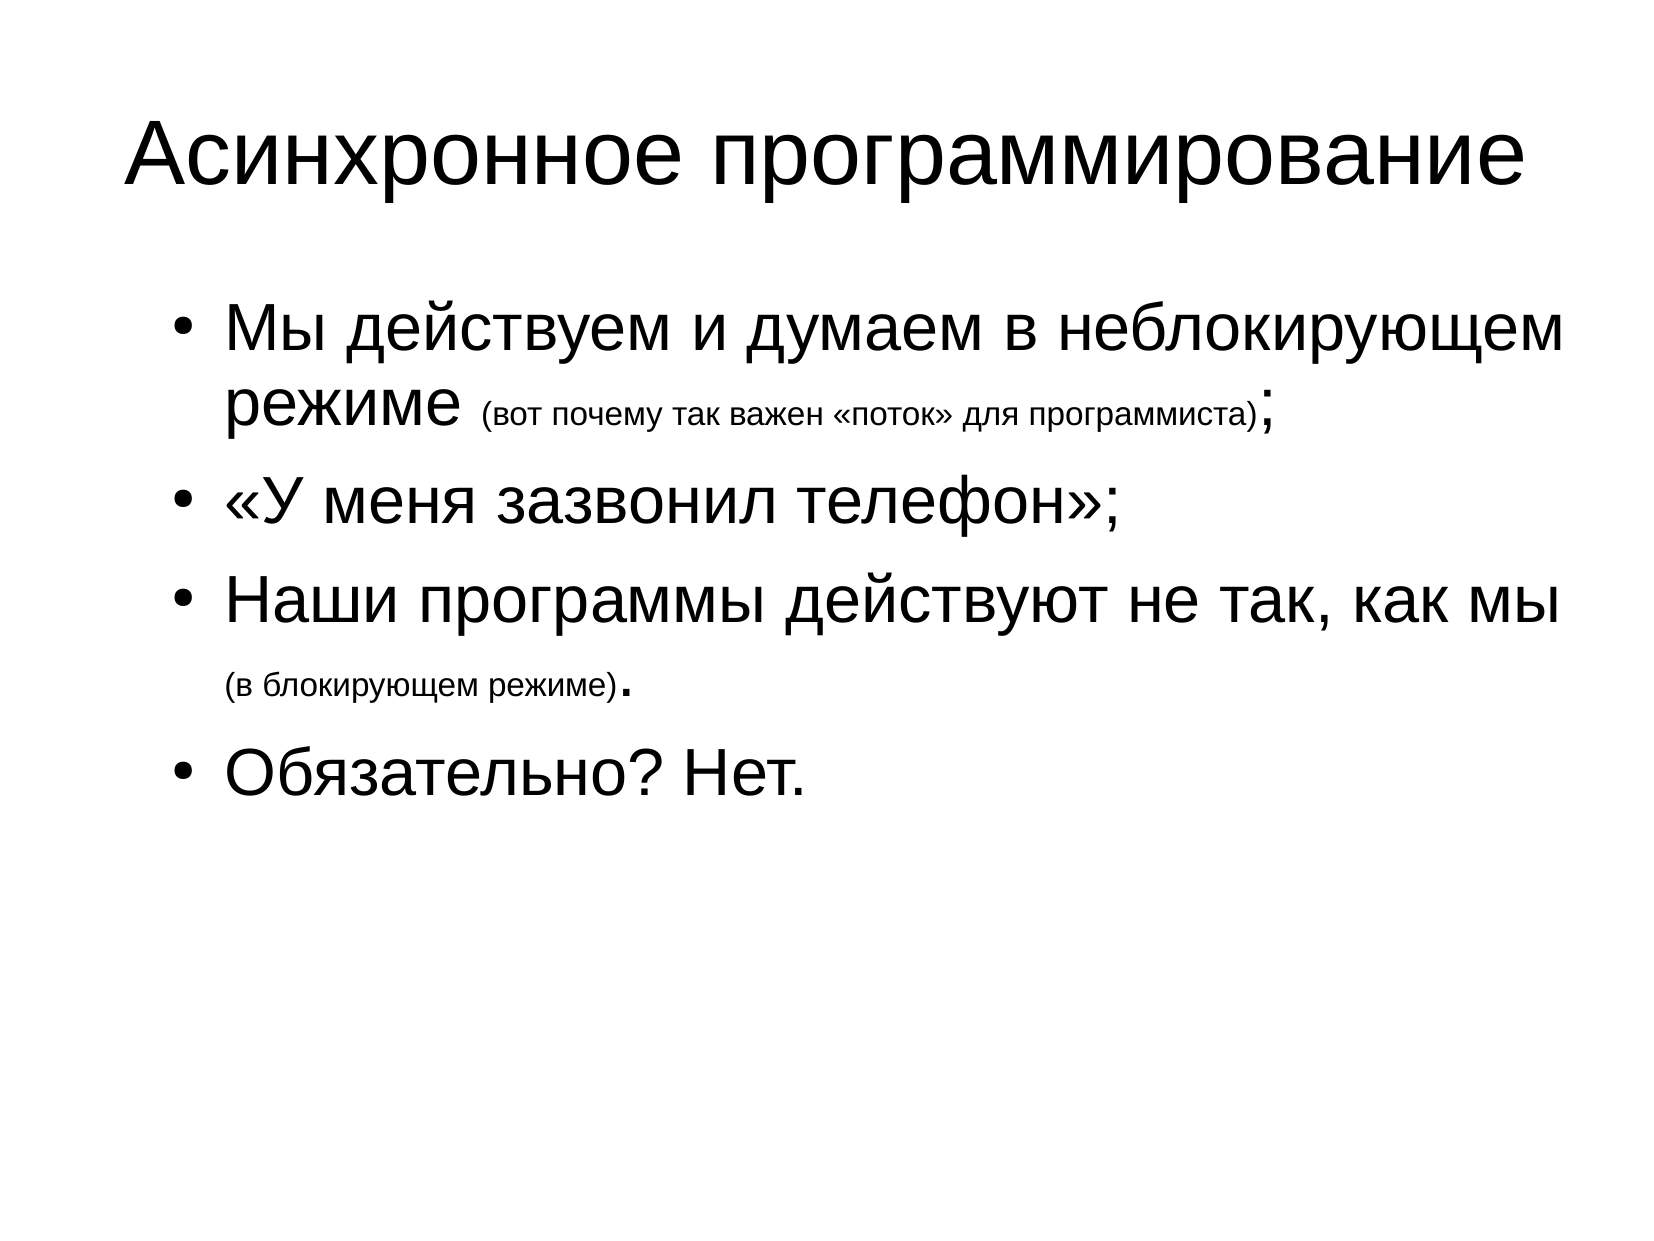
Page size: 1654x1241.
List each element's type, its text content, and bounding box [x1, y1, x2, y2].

list Мы действуем и думаем в неблокирующем режиме (вот почему так важен «поток» для программиста); «У меня зазвонил телефон»; Наши программы действуют не так, как мы (в блокирующем режиме). Обязательно? Нет. [82, 290, 1571, 1010]
title Асинхронное программирование [82, 49, 1571, 257]
